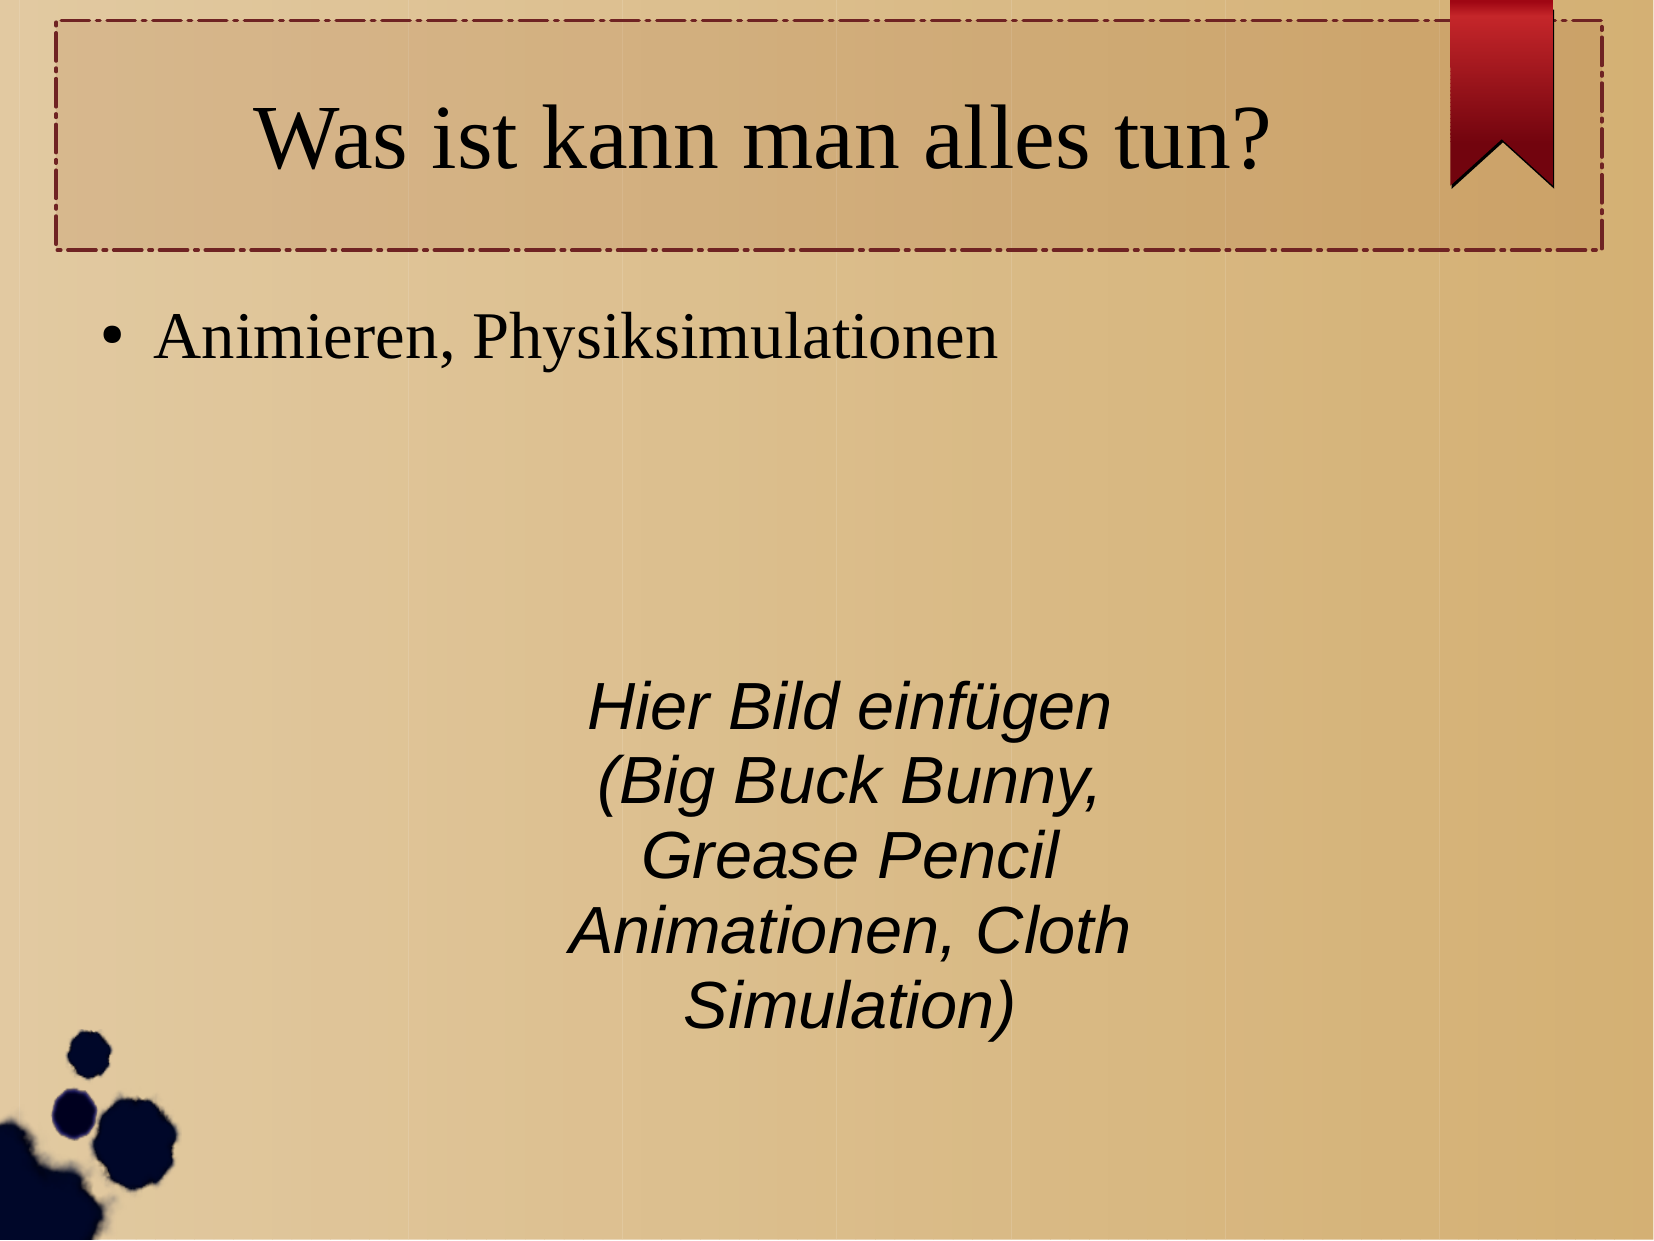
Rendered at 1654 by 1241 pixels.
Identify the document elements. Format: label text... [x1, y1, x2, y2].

text_box Hier Bild einfügen (Big Buck Bunny, Grease Pencil Animationen, Cloth Simulation) [507, 661, 1193, 1051]
list Animieren, Physiksimulationen [82, 299, 1571, 438]
title Was ist kann man alles tun? [82, 47, 1412, 229]
